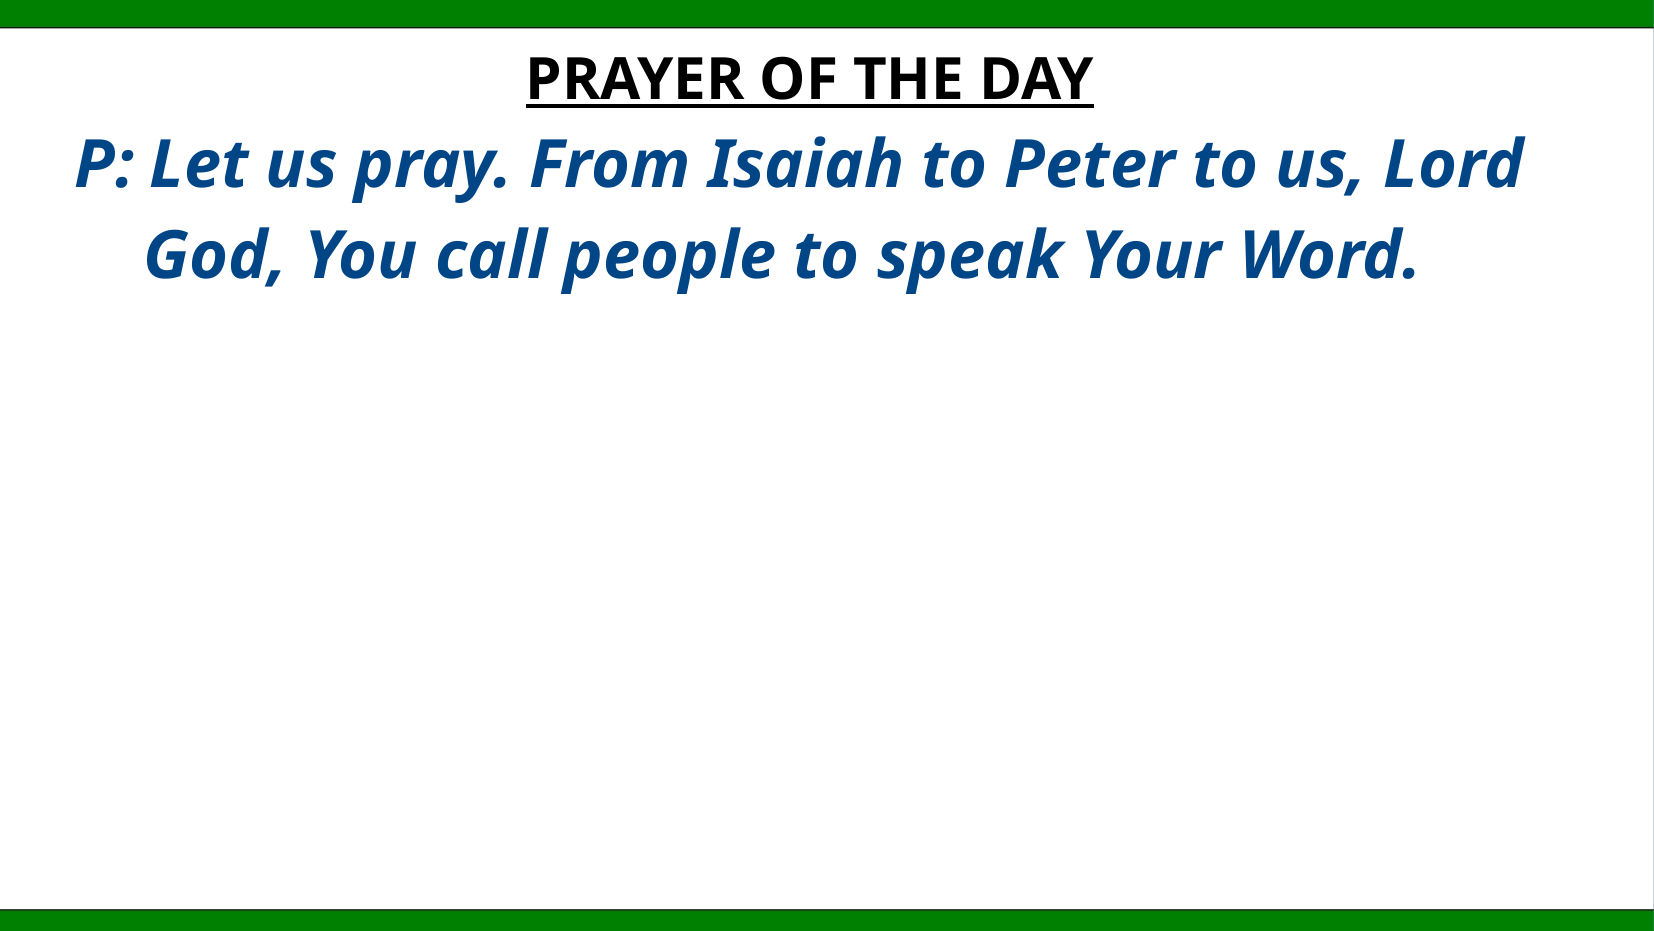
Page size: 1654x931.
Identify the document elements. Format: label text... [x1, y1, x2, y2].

text_box PRAYER OF THE DAY P: Let us pray. From Isaiah to Peter to us, Lord God, You call people to speak Your Word. [60, 30, 1576, 300]
picture [0, 0, 1654, 931]
